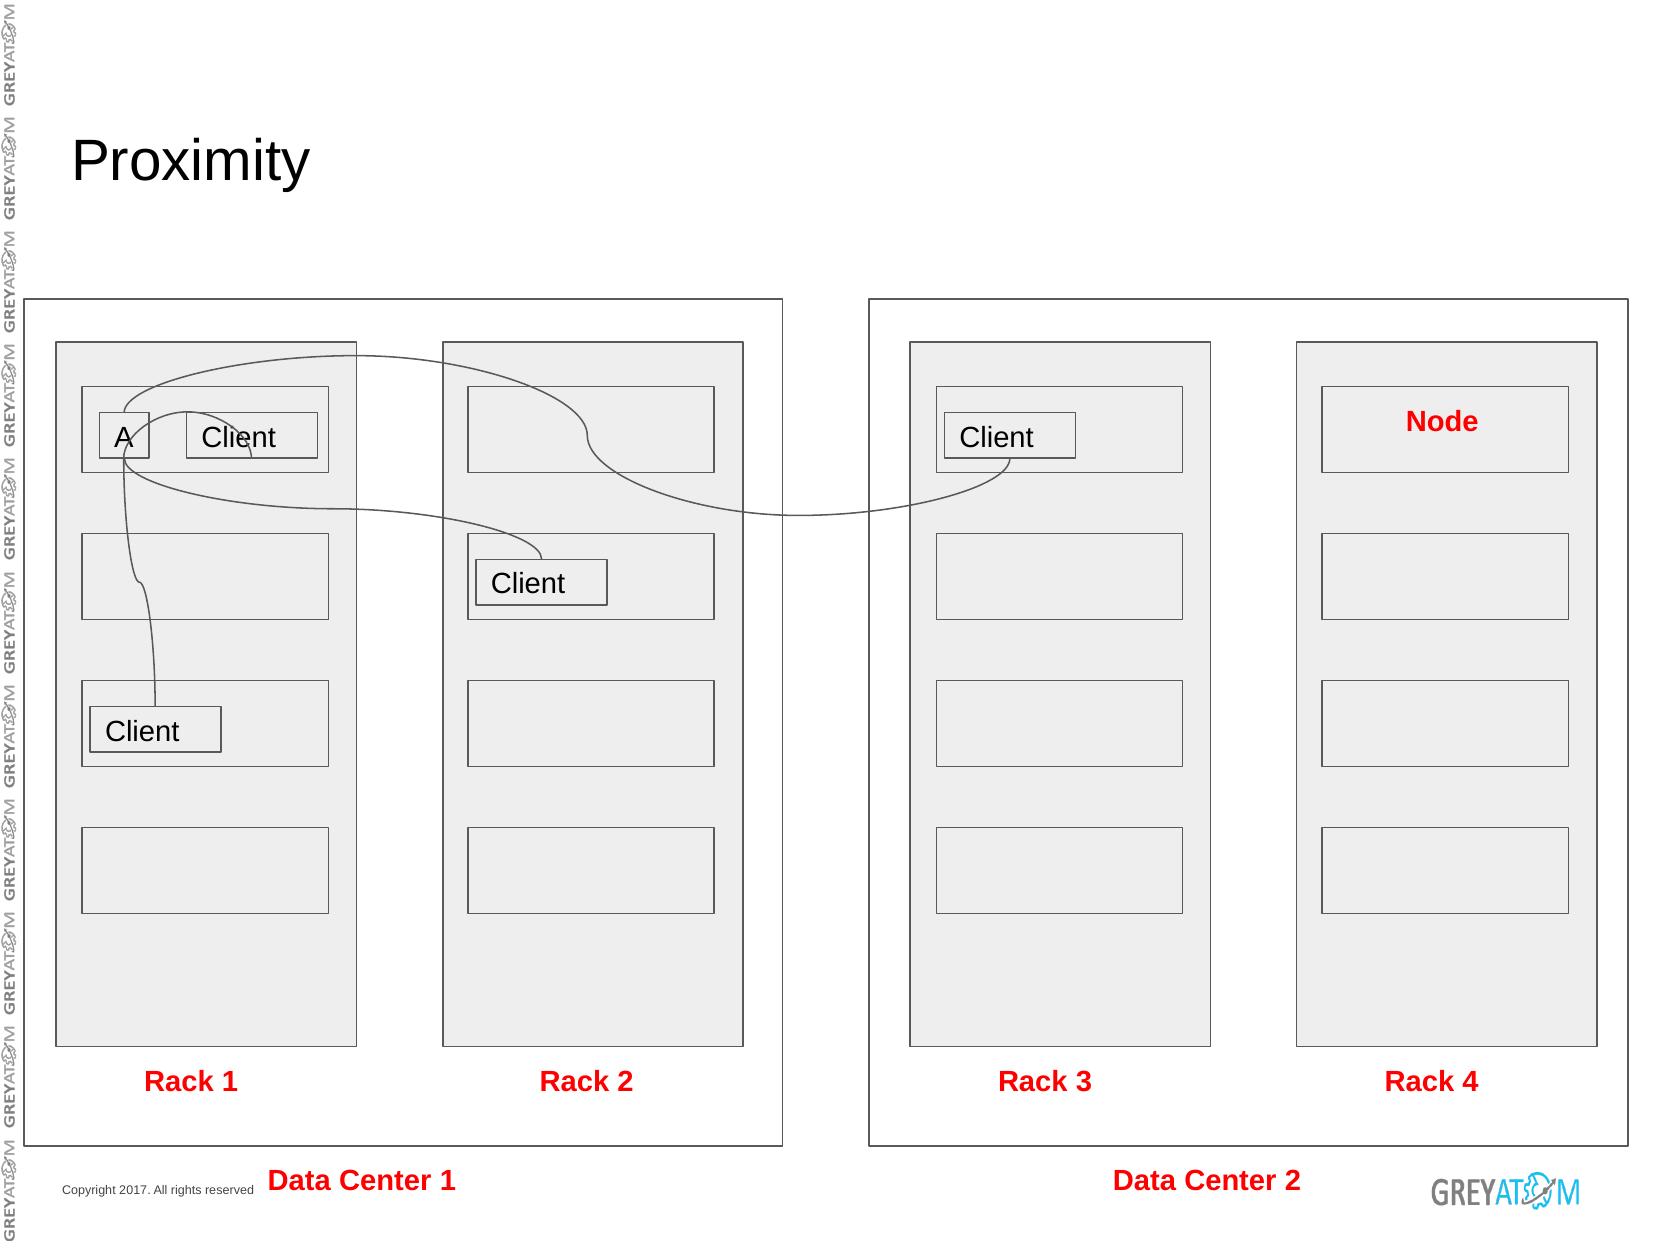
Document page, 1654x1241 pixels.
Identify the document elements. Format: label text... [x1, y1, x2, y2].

text_box Rack 4 [1369, 1046, 1524, 1151]
text_box [442, 342, 744, 511]
text_box [442, 364, 744, 1047]
text_box Proximity [56, 107, 1597, 245]
picture [1, 685, 17, 788]
picture [1, 1140, 17, 1241]
text_box Client [186, 413, 250, 459]
text_box Client [476, 559, 608, 606]
text_box Rack 1 [129, 1046, 284, 1151]
text_box [910, 342, 1211, 1047]
picture [1, 344, 17, 447]
text_box A [120, 430, 127, 439]
text_box [1296, 342, 1597, 1047]
picture [1, 799, 17, 901]
text_box Client [204, 412, 318, 459]
picture [1, 231, 17, 333]
text_box A [99, 412, 149, 459]
picture [1, 458, 17, 560]
text_box Rack 2 [524, 1046, 679, 1151]
text_box A [125, 425, 149, 459]
picture [1, 4, 17, 106]
picture [1, 117, 17, 220]
text_box Client [944, 412, 1076, 459]
text_box Node [1391, 387, 1523, 491]
text_box Rack 3 [983, 1046, 1138, 1151]
picture [1430, 1168, 1581, 1212]
picture [1, 1026, 17, 1128]
text_box Data Center 1 [252, 1146, 554, 1241]
picture [1, 572, 17, 674]
picture [1, 912, 17, 1015]
text_box [126, 357, 357, 508]
text_box Data Center 2 [1098, 1146, 1399, 1241]
text_box [56, 342, 357, 1047]
text_box Client [90, 706, 222, 753]
